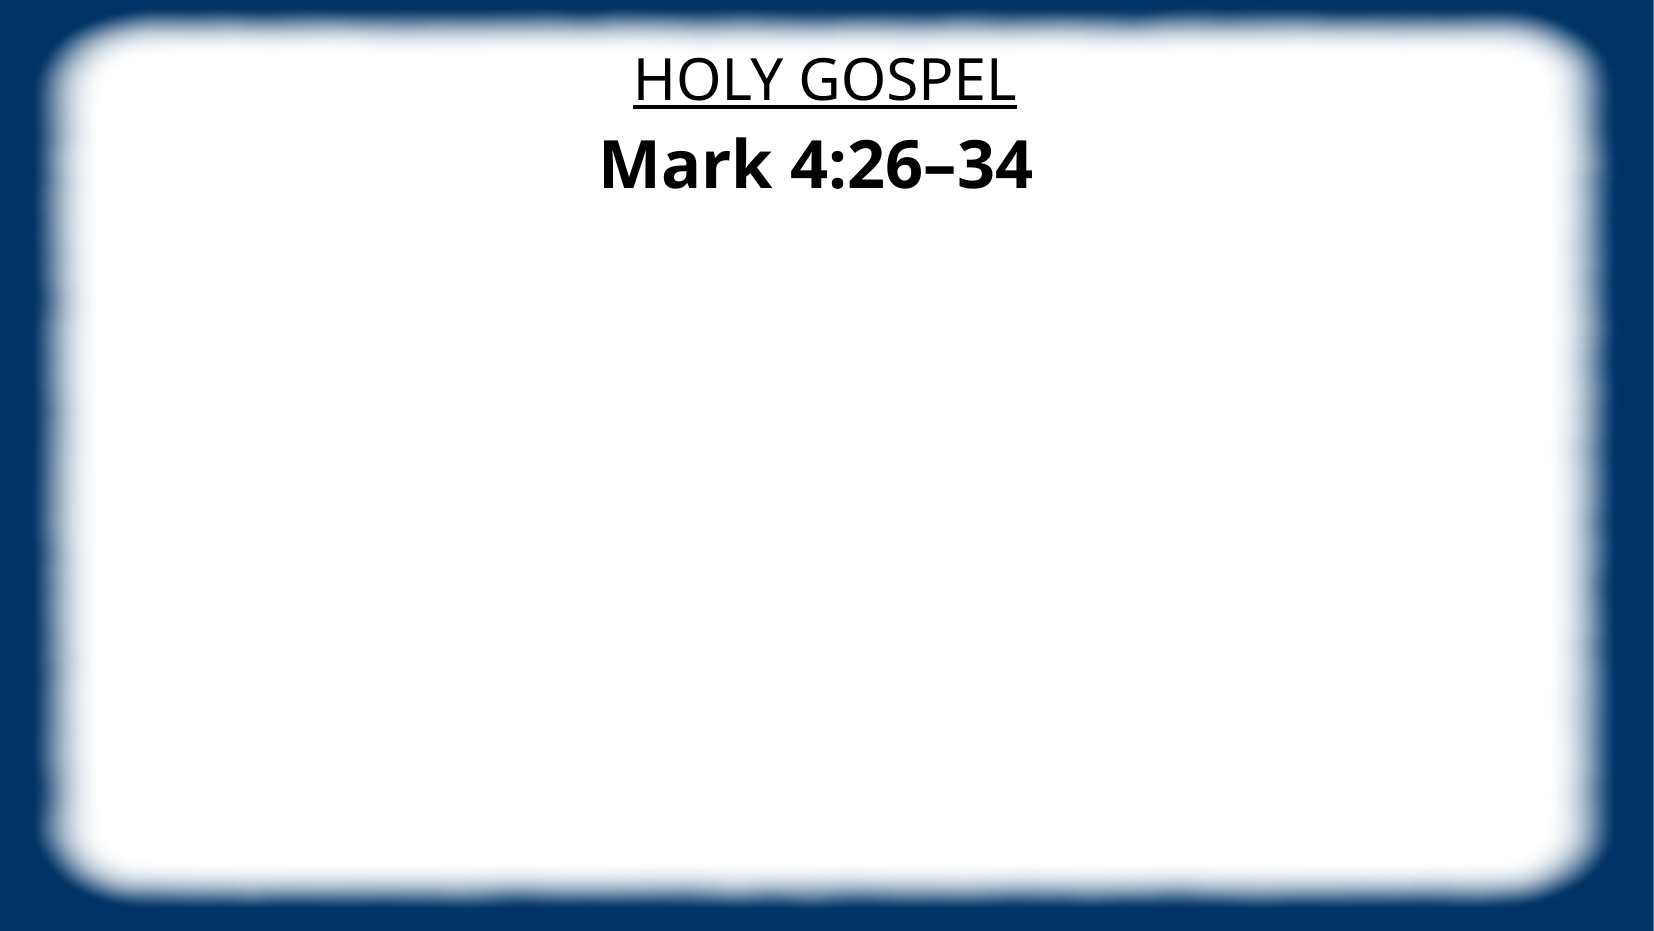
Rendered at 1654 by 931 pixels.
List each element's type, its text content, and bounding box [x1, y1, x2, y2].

picture [0, 0, 1654, 931]
text_box HOLY GOSPEL Mark 4:26–34 [90, 30, 1561, 212]
